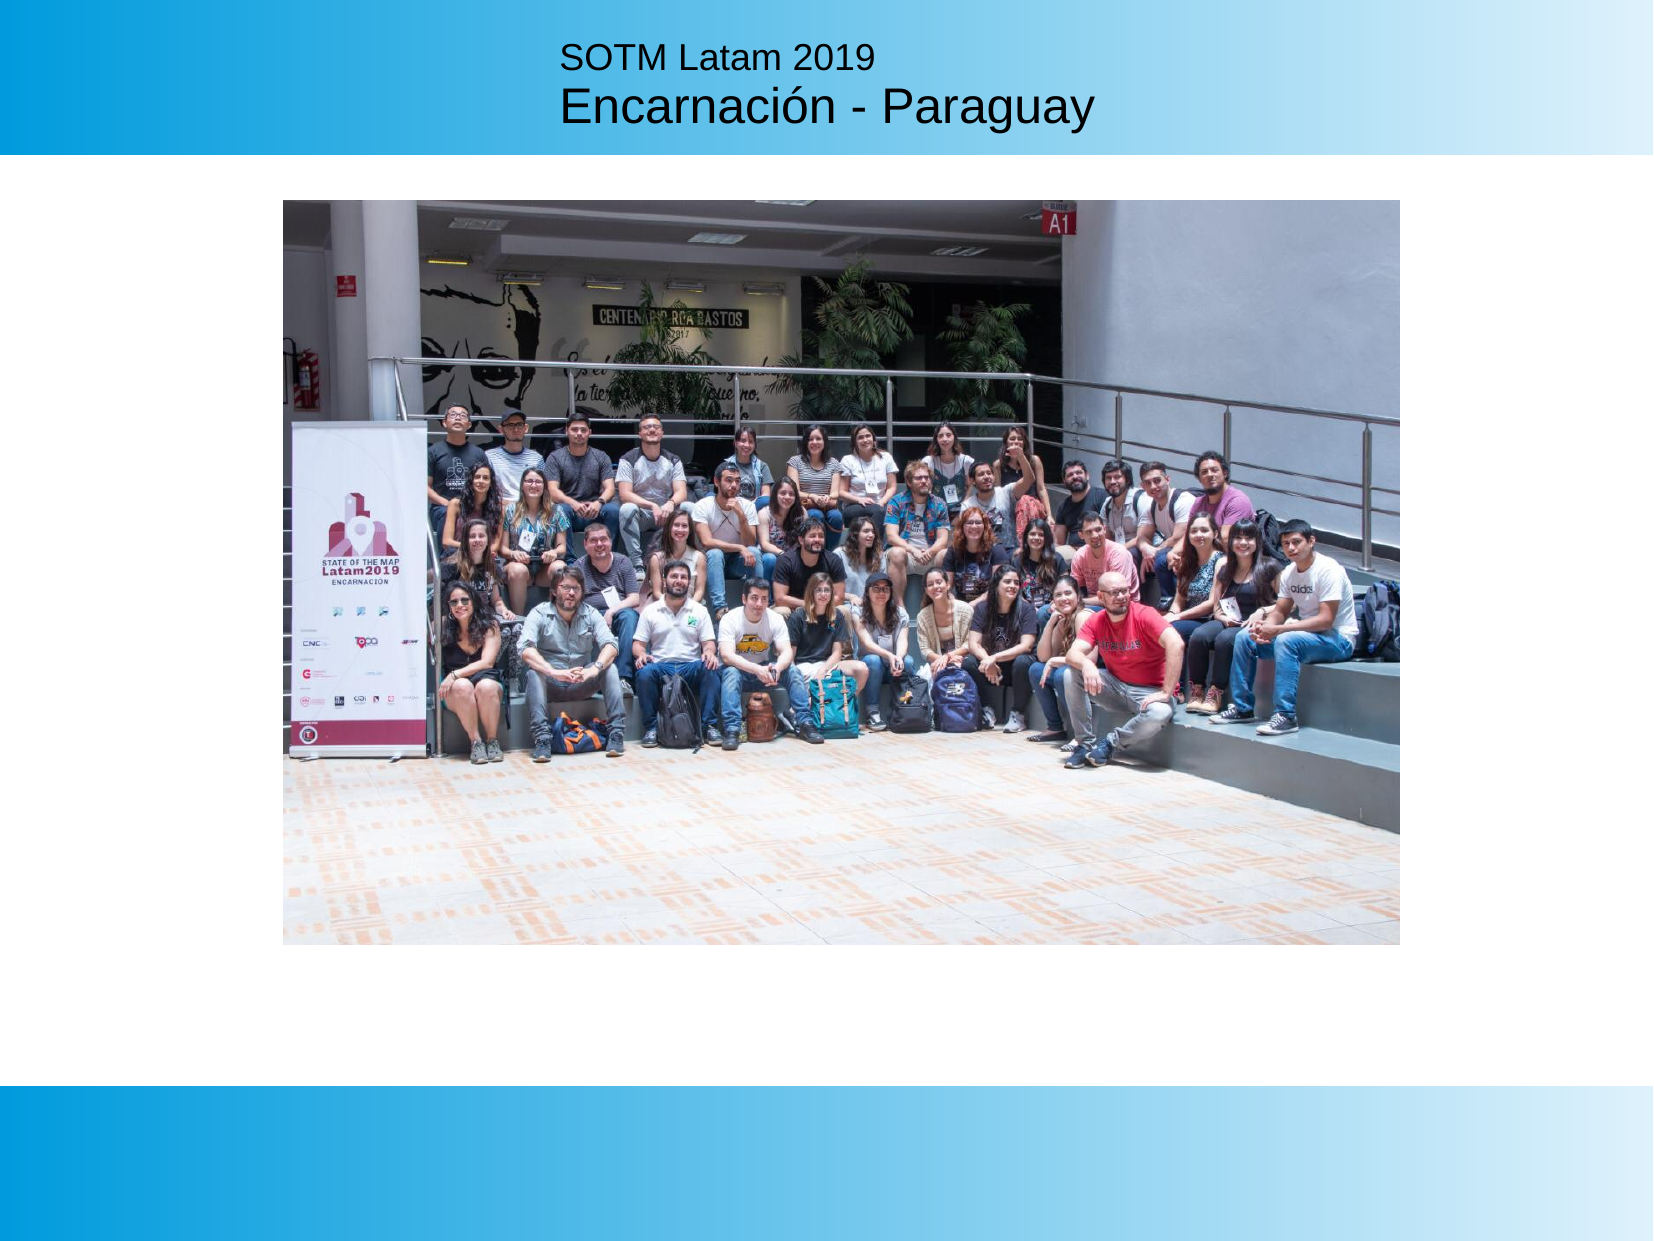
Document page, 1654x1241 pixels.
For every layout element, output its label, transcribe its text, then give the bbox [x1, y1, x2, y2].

text_box SOTM Latam 2019 Encarnación - Paraguay [544, 29, 1111, 142]
picture [283, 200, 1400, 945]
